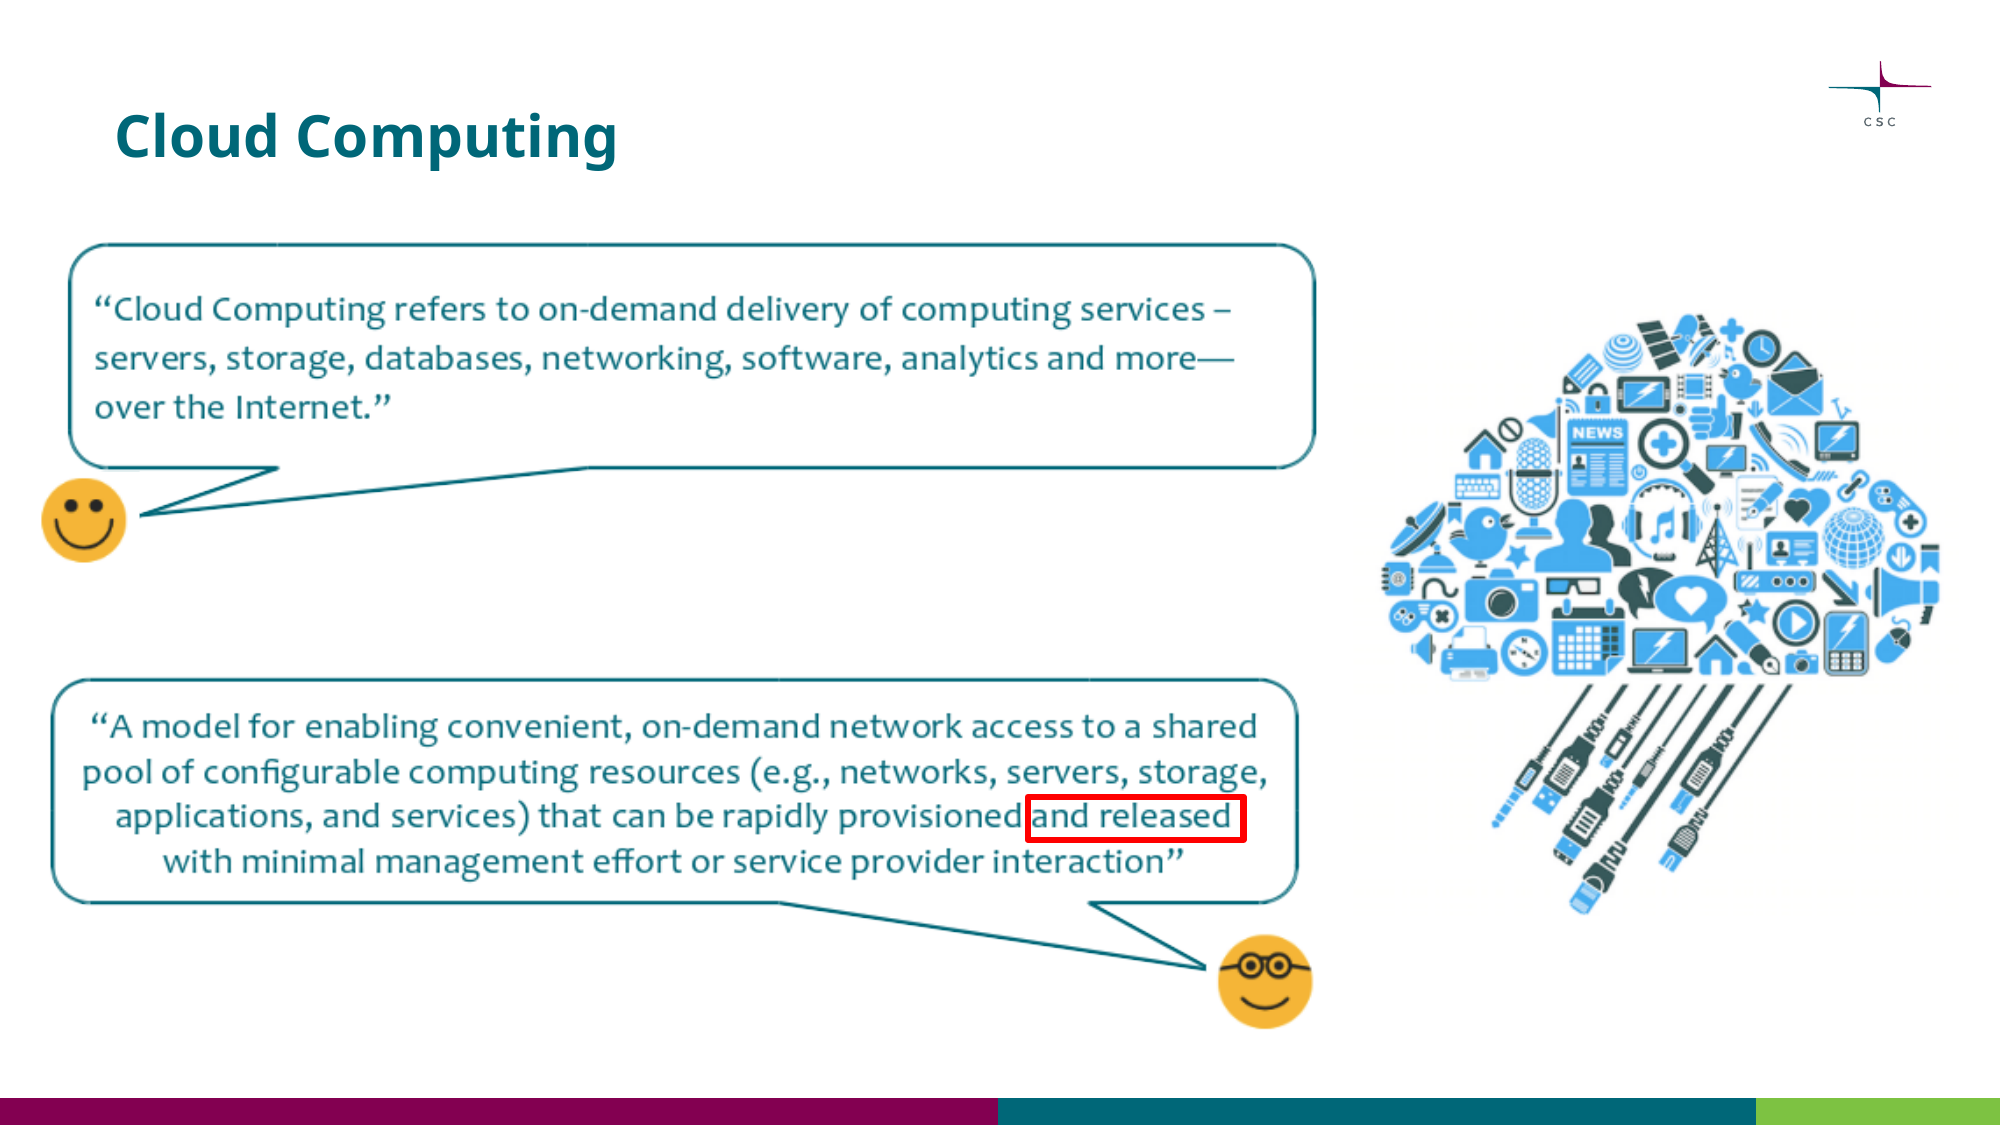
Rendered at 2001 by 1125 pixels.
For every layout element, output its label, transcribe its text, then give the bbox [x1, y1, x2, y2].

picture [26, 242, 1959, 1038]
title Cloud Computing [99, 40, 1794, 229]
